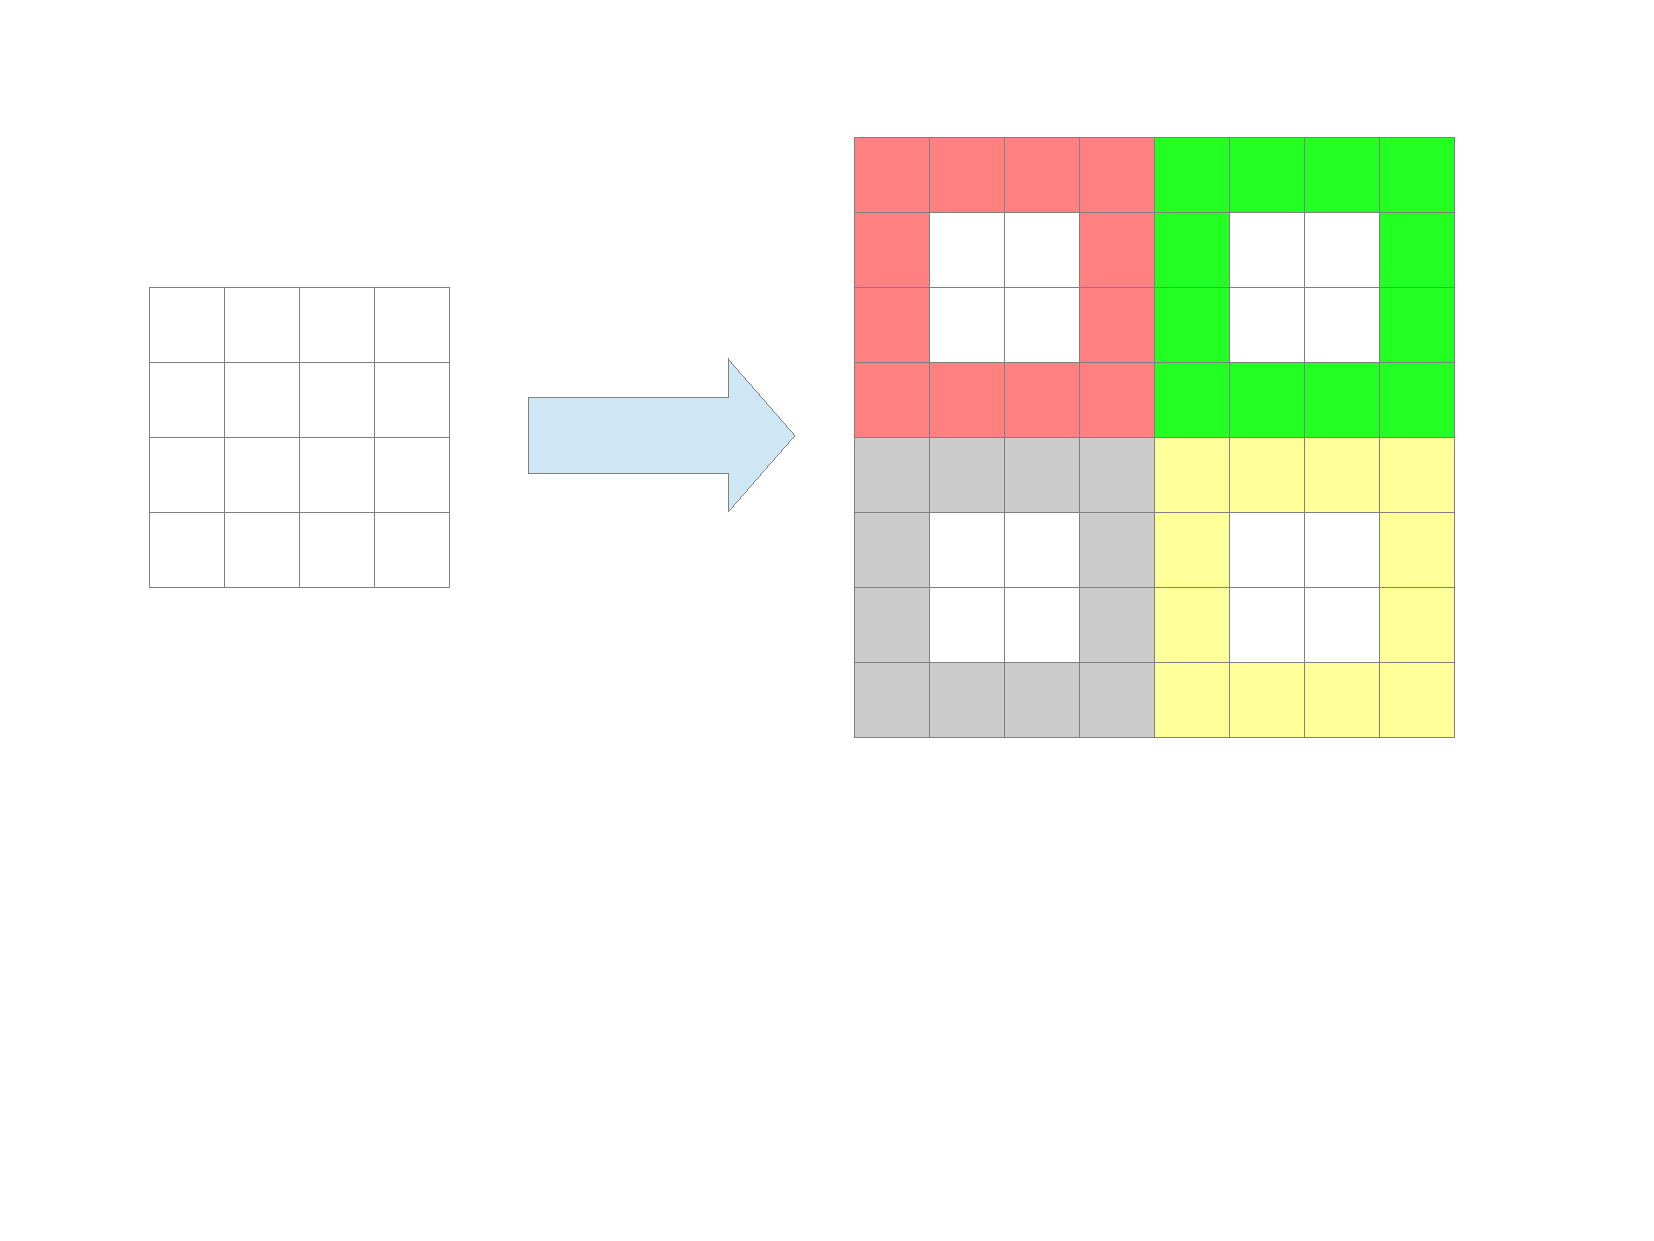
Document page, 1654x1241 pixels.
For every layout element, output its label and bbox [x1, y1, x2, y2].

text_box [854, 137, 1455, 738]
text_box [149, 287, 450, 588]
text_box [528, 358, 795, 512]
